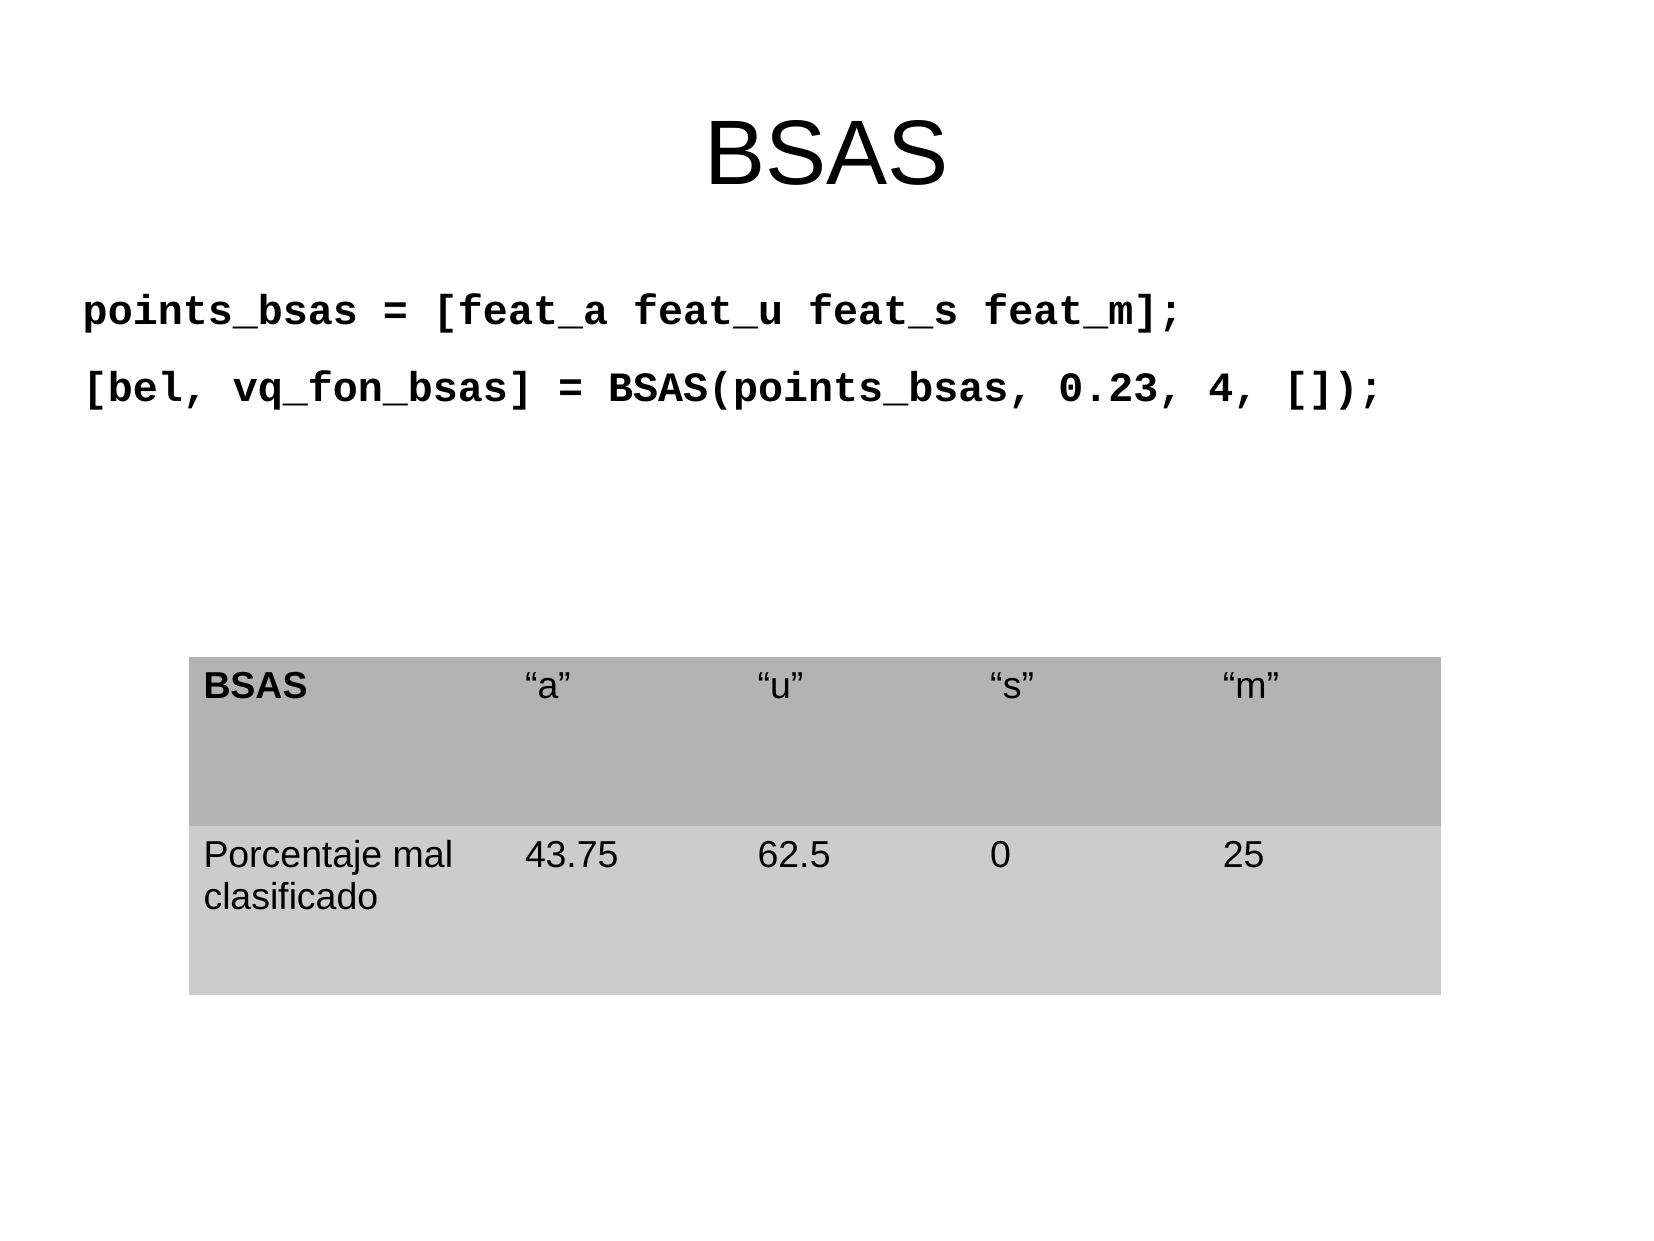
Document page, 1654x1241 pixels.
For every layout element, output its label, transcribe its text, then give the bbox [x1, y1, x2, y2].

list points_bsas = [feat_a feat_u feat_s feat_m]; [bel, vq_fon_bsas] = BSAS(points_bsas, 0.23, 4, []); [82, 290, 1538, 1010]
table_header “s” [976, 657, 1208, 826]
table_cell Porcentaje mal clasificado [189, 826, 510, 995]
table_cell 25 [1208, 826, 1441, 995]
table_header BSAS [189, 657, 510, 826]
table_cell 62.5 [743, 826, 976, 995]
table_header “a” [510, 657, 743, 826]
title BSAS [82, 49, 1571, 257]
table_cell 43.75 [510, 826, 743, 995]
table_header “m” [1208, 657, 1441, 826]
table_header “u” [743, 657, 976, 826]
table_cell 0 [976, 826, 1208, 995]
